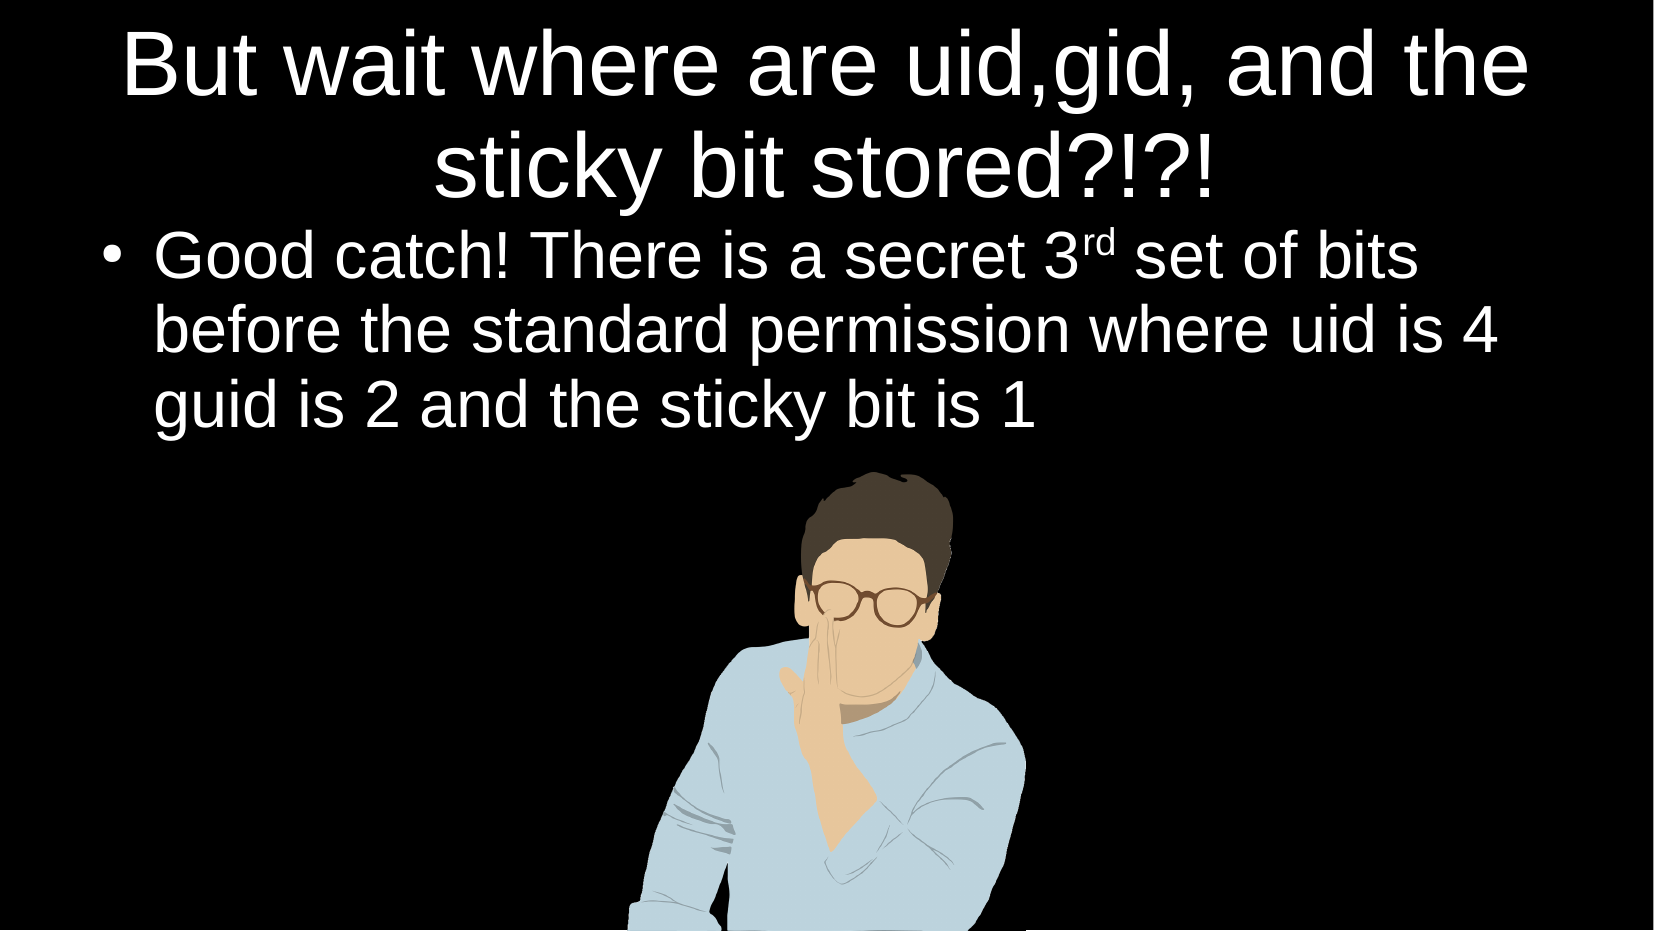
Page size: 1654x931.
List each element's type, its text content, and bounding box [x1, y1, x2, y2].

picture [627, 472, 1026, 931]
title But wait where are uid,gid, and the sticky bit stored?!?! [82, 12, 1571, 217]
list Good catch! There is a secret 3rd set of bits before the standard permission where uid is 4 guid is 2 and the sticky bit is 1 [82, 217, 1571, 758]
